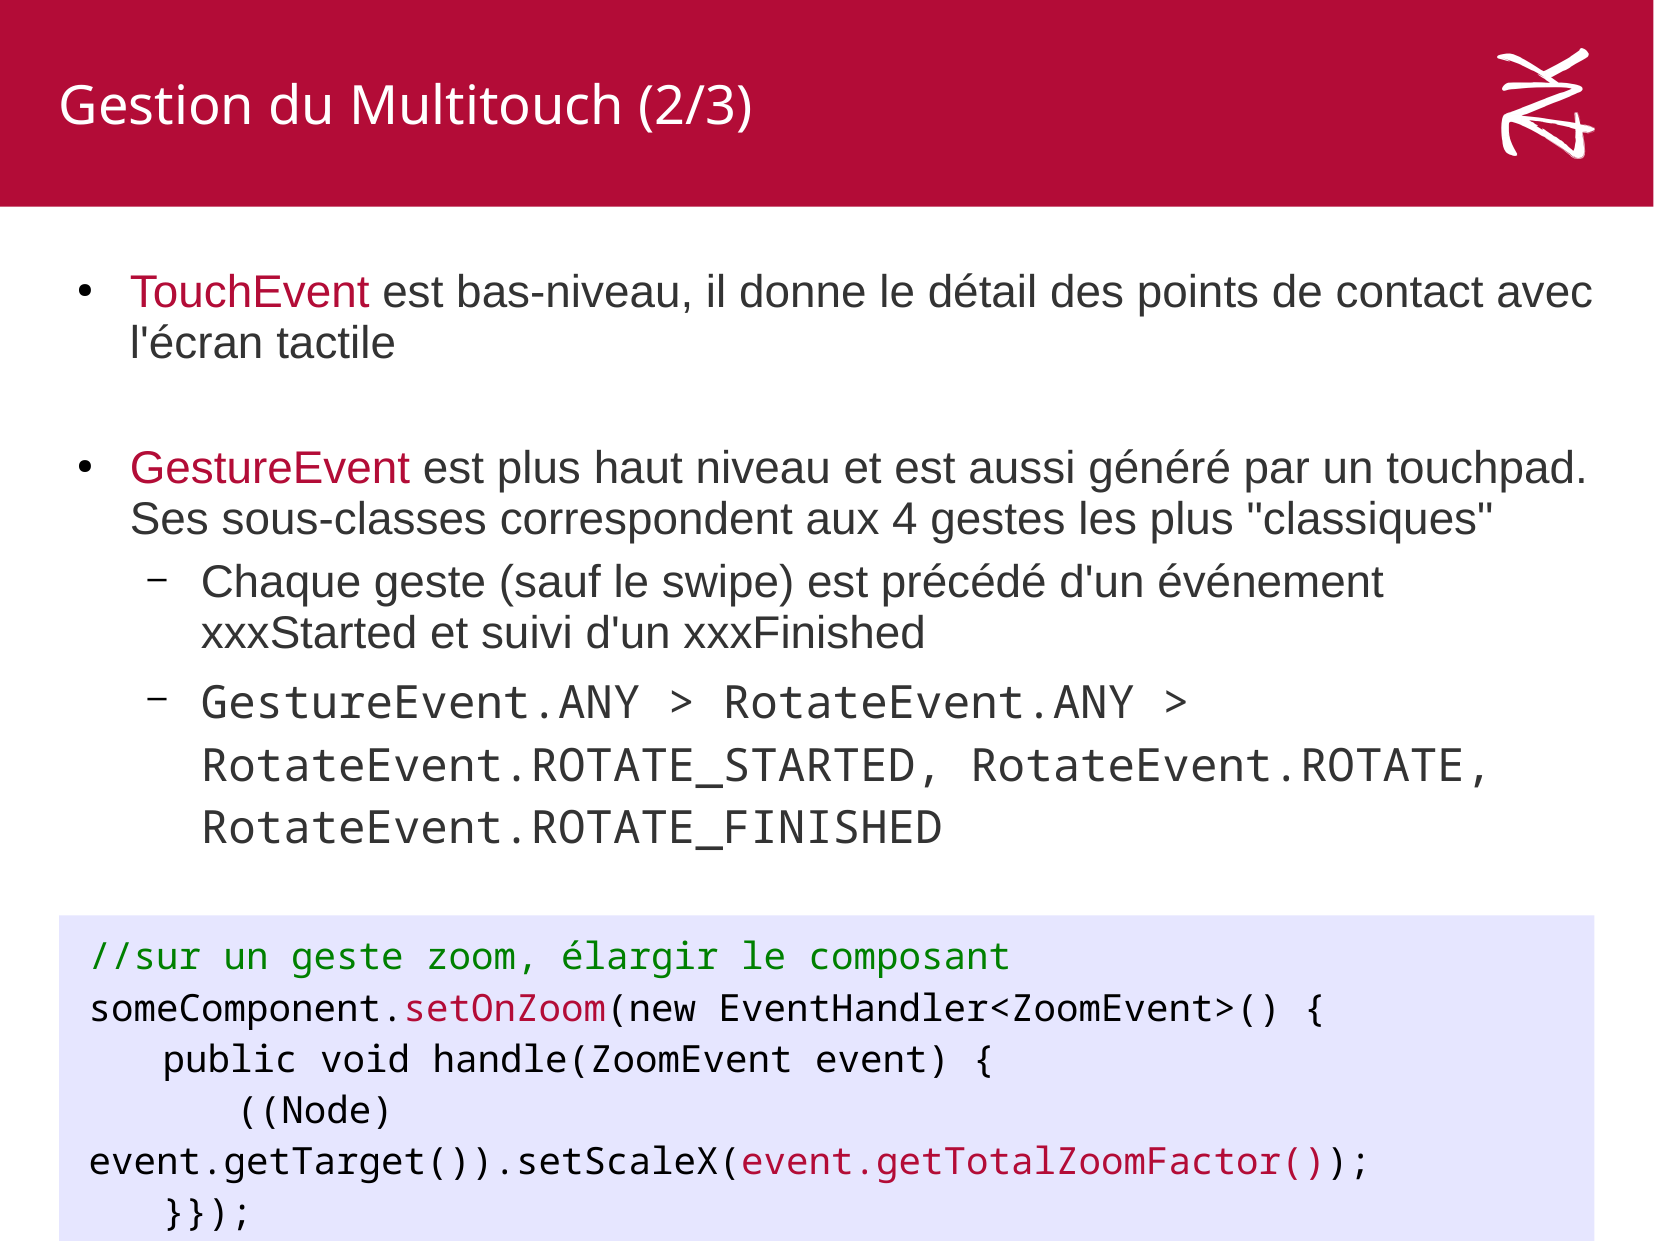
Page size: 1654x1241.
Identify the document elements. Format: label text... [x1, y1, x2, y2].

list TouchEvent est bas-niveau, il donne le détail des points de contact avec l'écran tactile GestureEvent est plus haut niveau et est aussi généré par un touchpad. Ses sous-classes correspondent aux 4 gestes les plus "classiques" Chaque geste (sauf le swipe) est précédé d'un événement xxxStarted et suivi d'un xxxFinished GestureEvent.ANY > RotateEvent.ANY > RotateEvent.ROTATE_STARTED, RotateEvent.ROTATE, RotateEvent.ROTATE_FINISHED [59, 265, 1595, 915]
title Gestion du Multitouch (2/3) [59, 29, 1595, 178]
text_box //sur un geste zoom, élargir le composant someComponent.setOnZoom(new EventHandler<ZoomEvent>() { public void handle(ZoomEvent event) { ((Node) event.getTarget()).setScaleX(event.getTotalZoomFactor()); }}); [59, 915, 1595, 1135]
